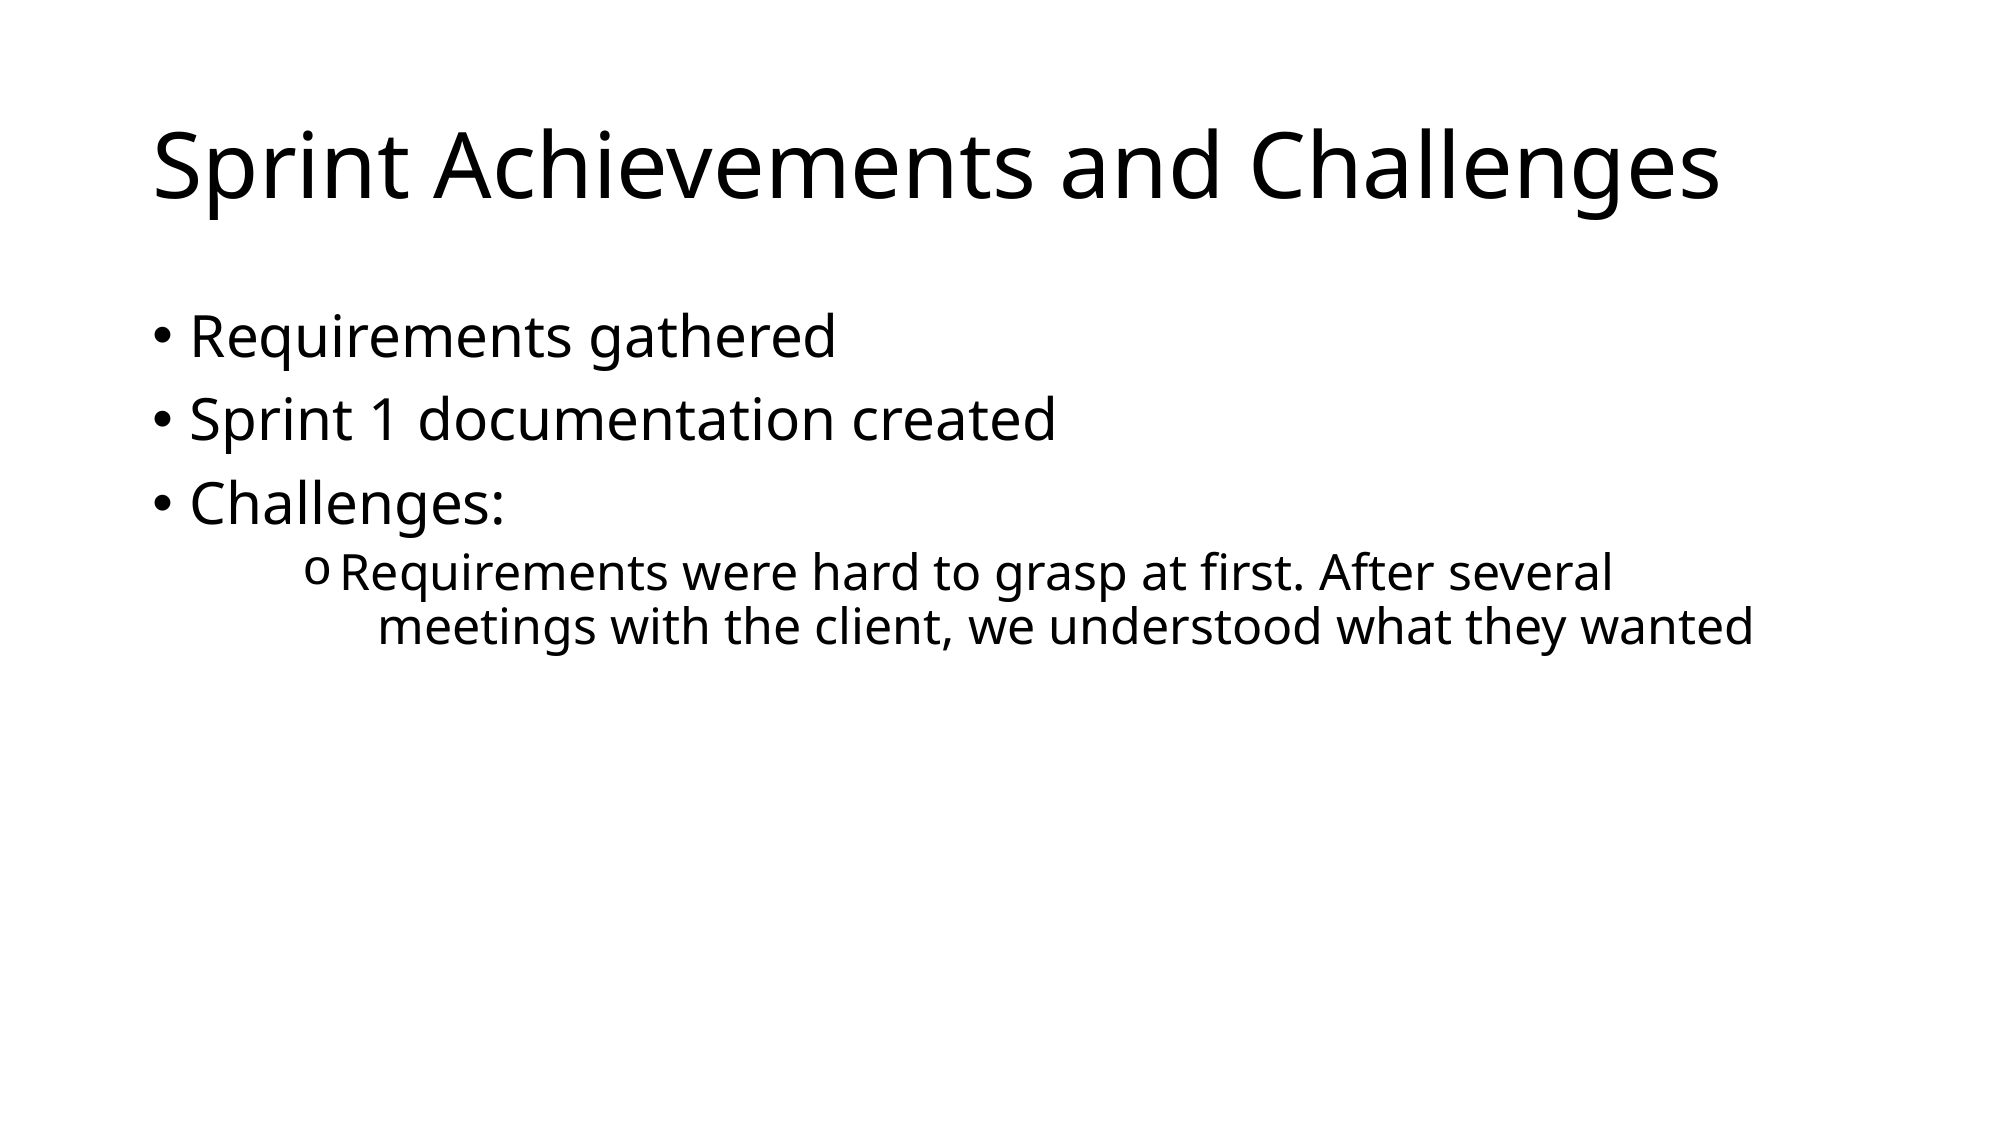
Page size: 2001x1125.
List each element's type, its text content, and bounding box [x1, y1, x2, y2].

title Sprint Achievements and Challenges [137, 59, 1863, 278]
list Requirements gathered Sprint 1 documentation created Challenges: Requirements were hard to grasp at first. After several meetings with the client, we understood what they wanted [137, 299, 1863, 1014]
